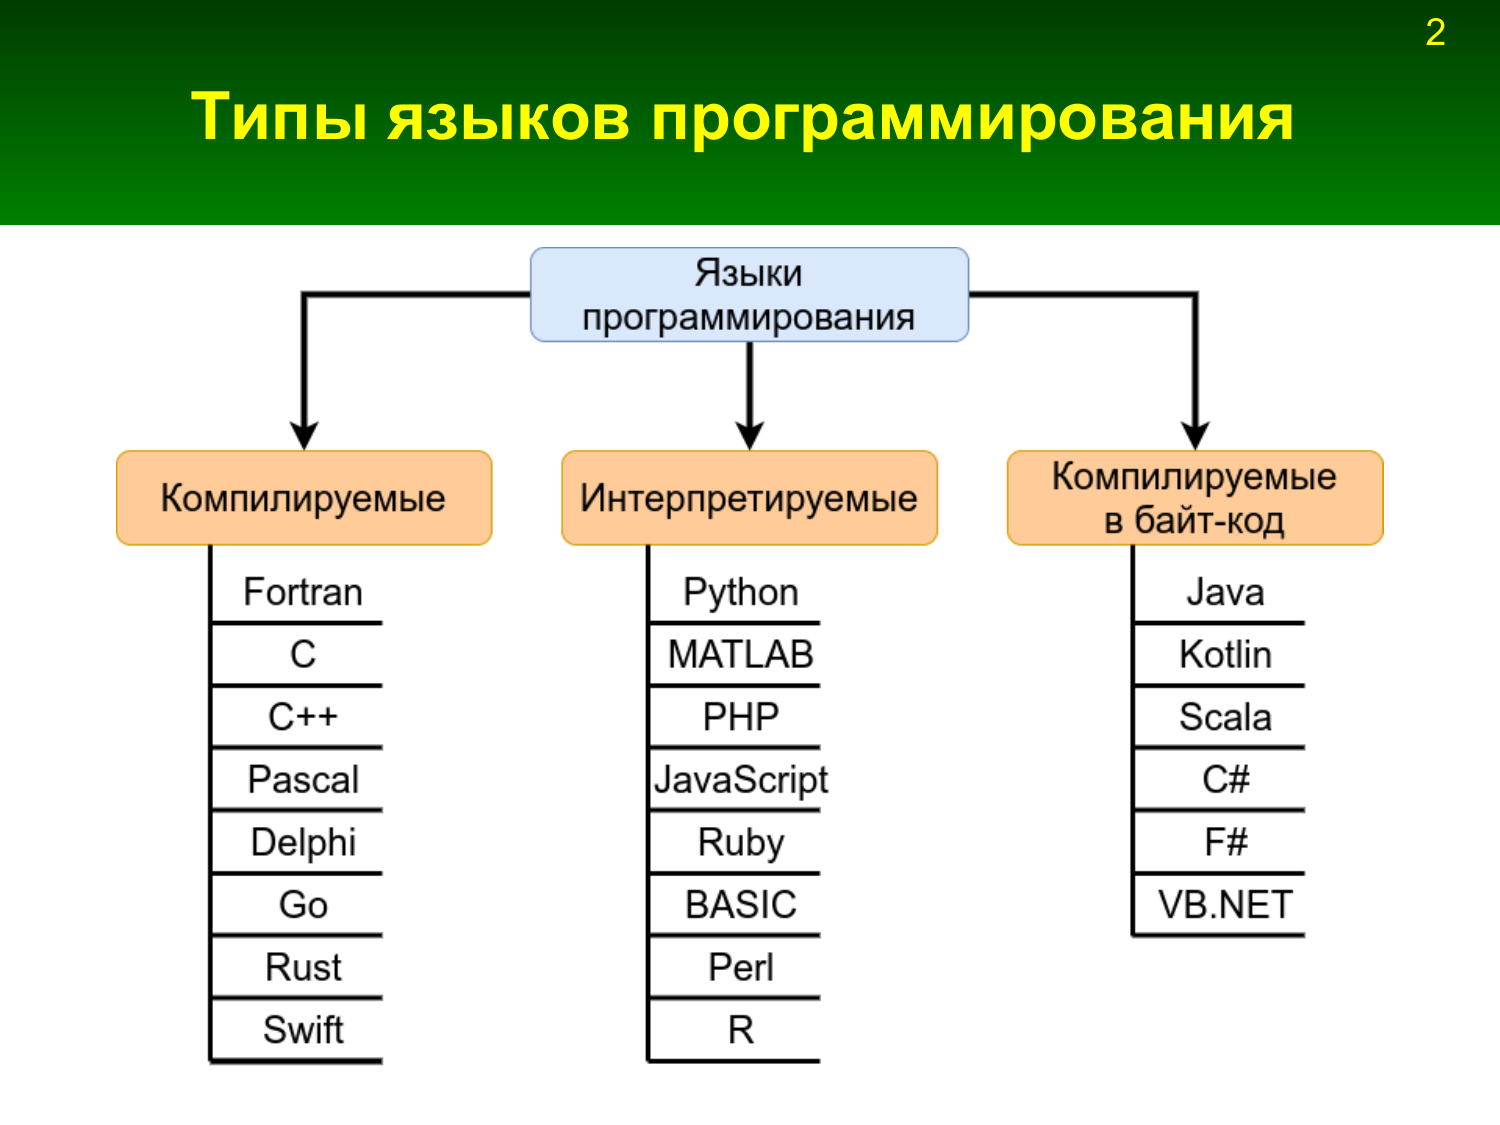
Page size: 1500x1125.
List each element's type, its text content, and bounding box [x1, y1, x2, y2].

picture [116, 247, 1384, 1067]
title Типы языков программирования [88, 18, 1389, 207]
